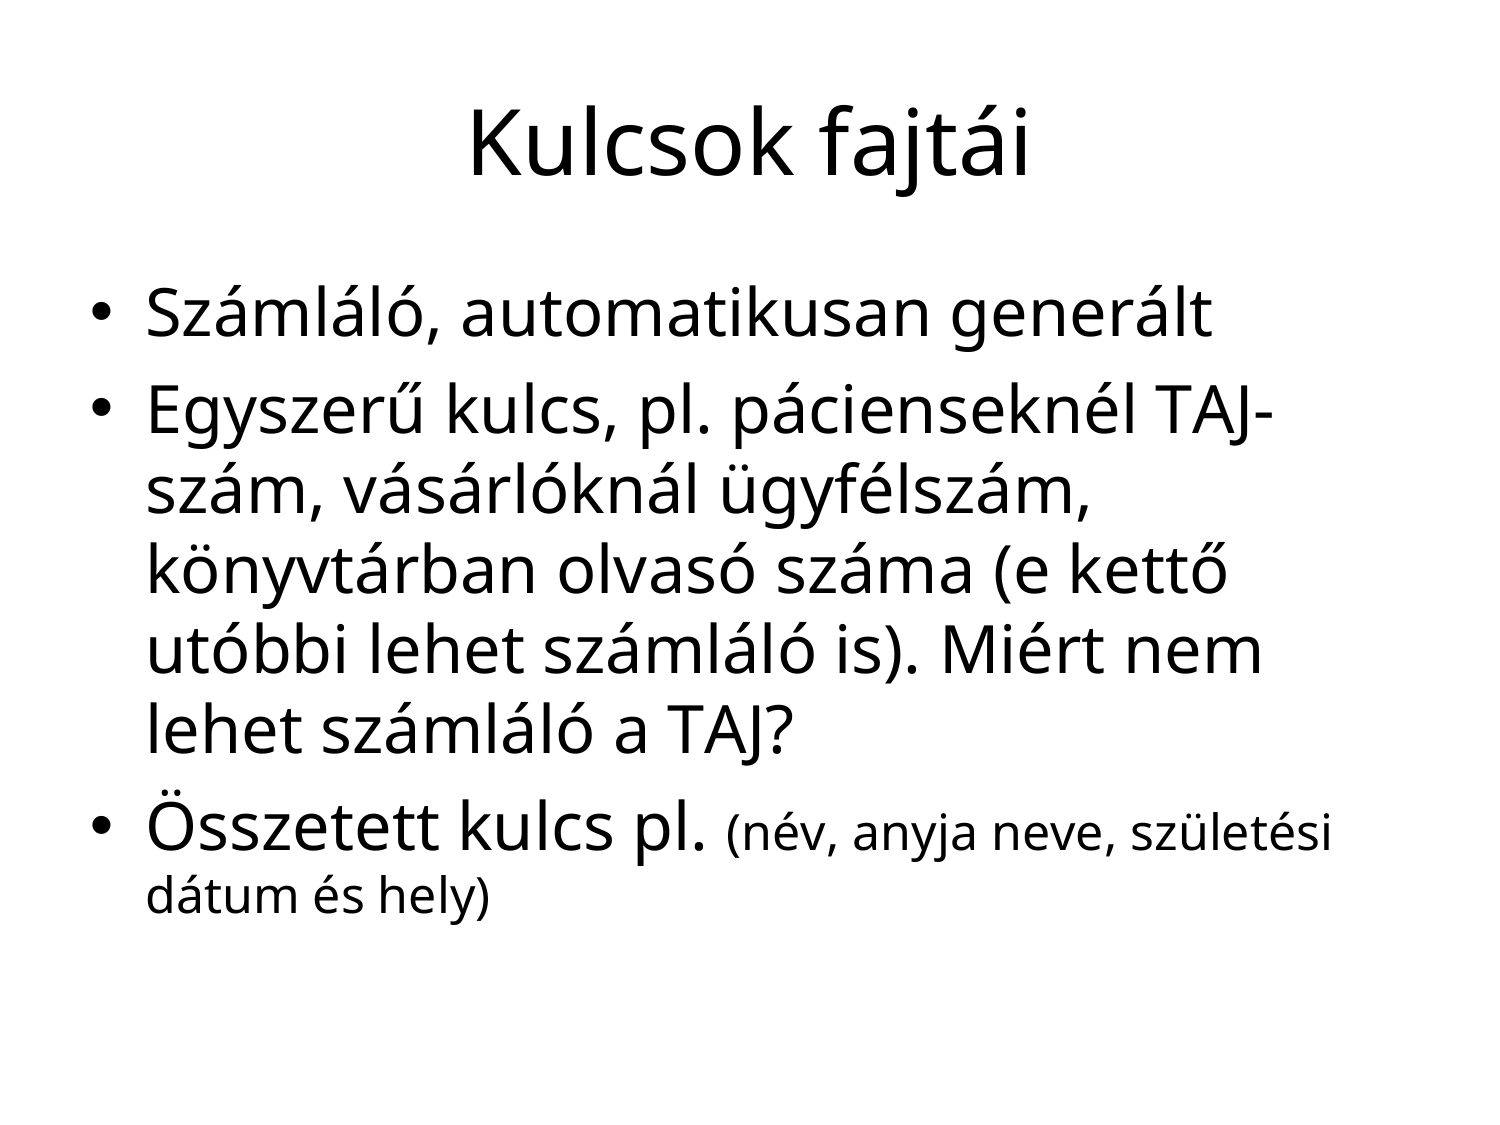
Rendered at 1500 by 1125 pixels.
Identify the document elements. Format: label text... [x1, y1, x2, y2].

title Kulcsok fajtái [75, 45, 1426, 233]
list Számláló, automatikusan generált Egyszerű kulcs, pl. pácienseknél TAJ-szám, vásárlóknál ügyfélszám, könyvtárban olvasó száma (e kettő utóbbi lehet számláló is). Miért nem lehet számláló a TAJ? Összetett kulcs pl. (név, anyja neve, születési dátum és hely) [75, 262, 1426, 1048]
